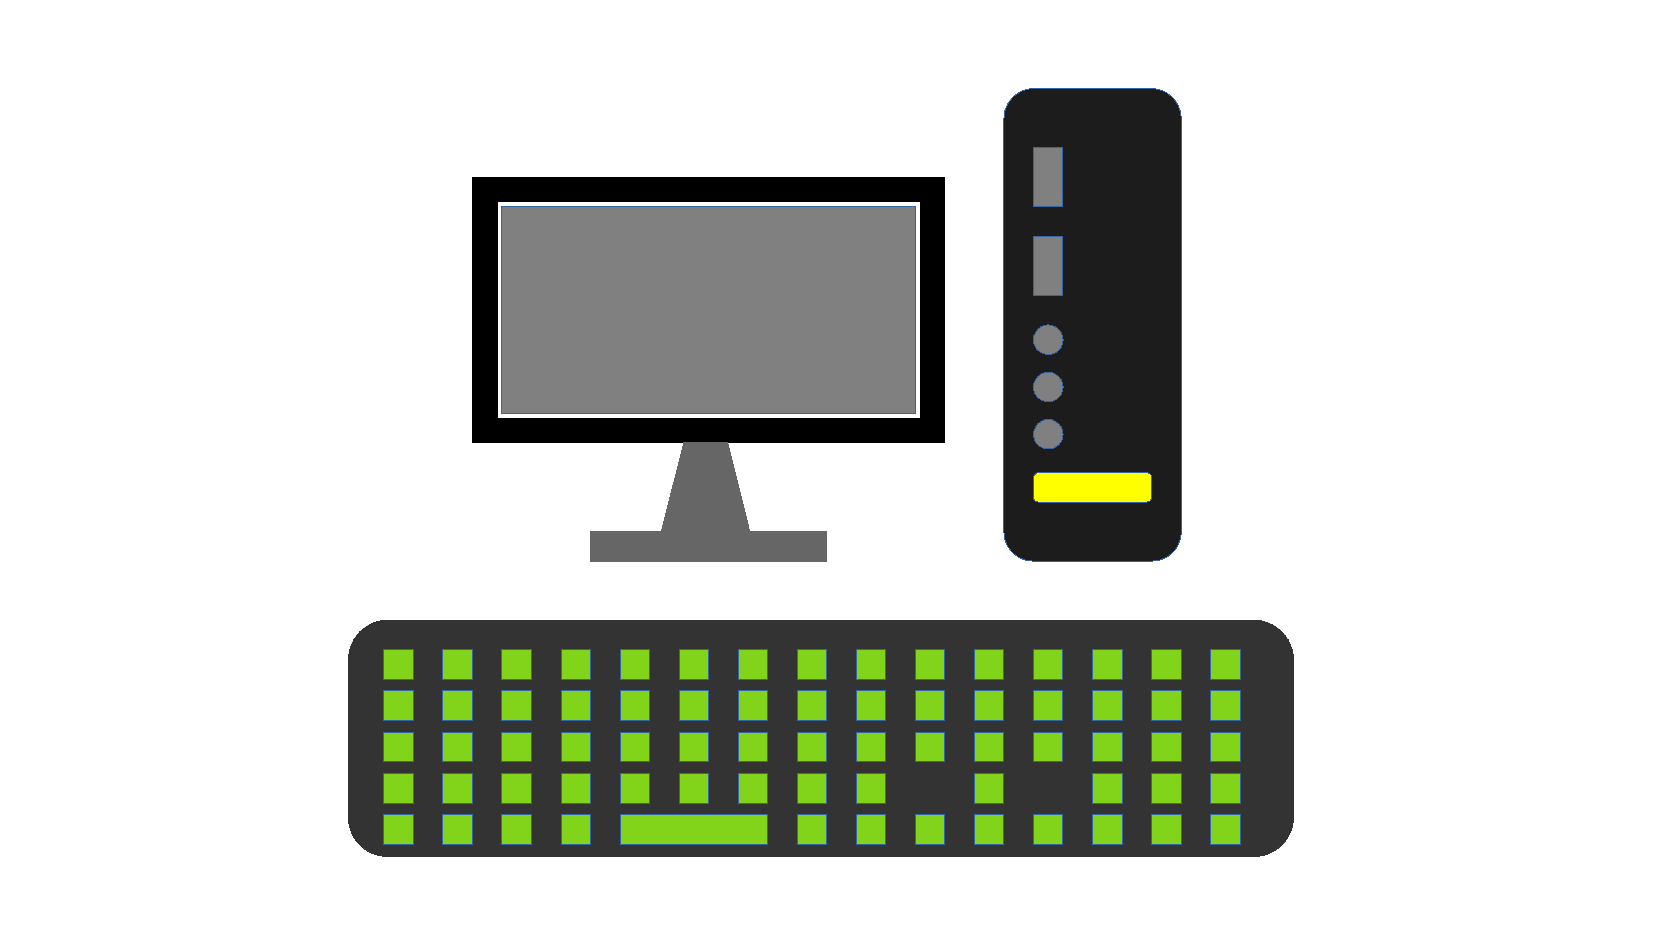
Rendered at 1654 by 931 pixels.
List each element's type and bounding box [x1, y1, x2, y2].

text_box [348, 620, 1294, 857]
text_box [1003, 88, 1182, 562]
text_box [472, 177, 945, 562]
